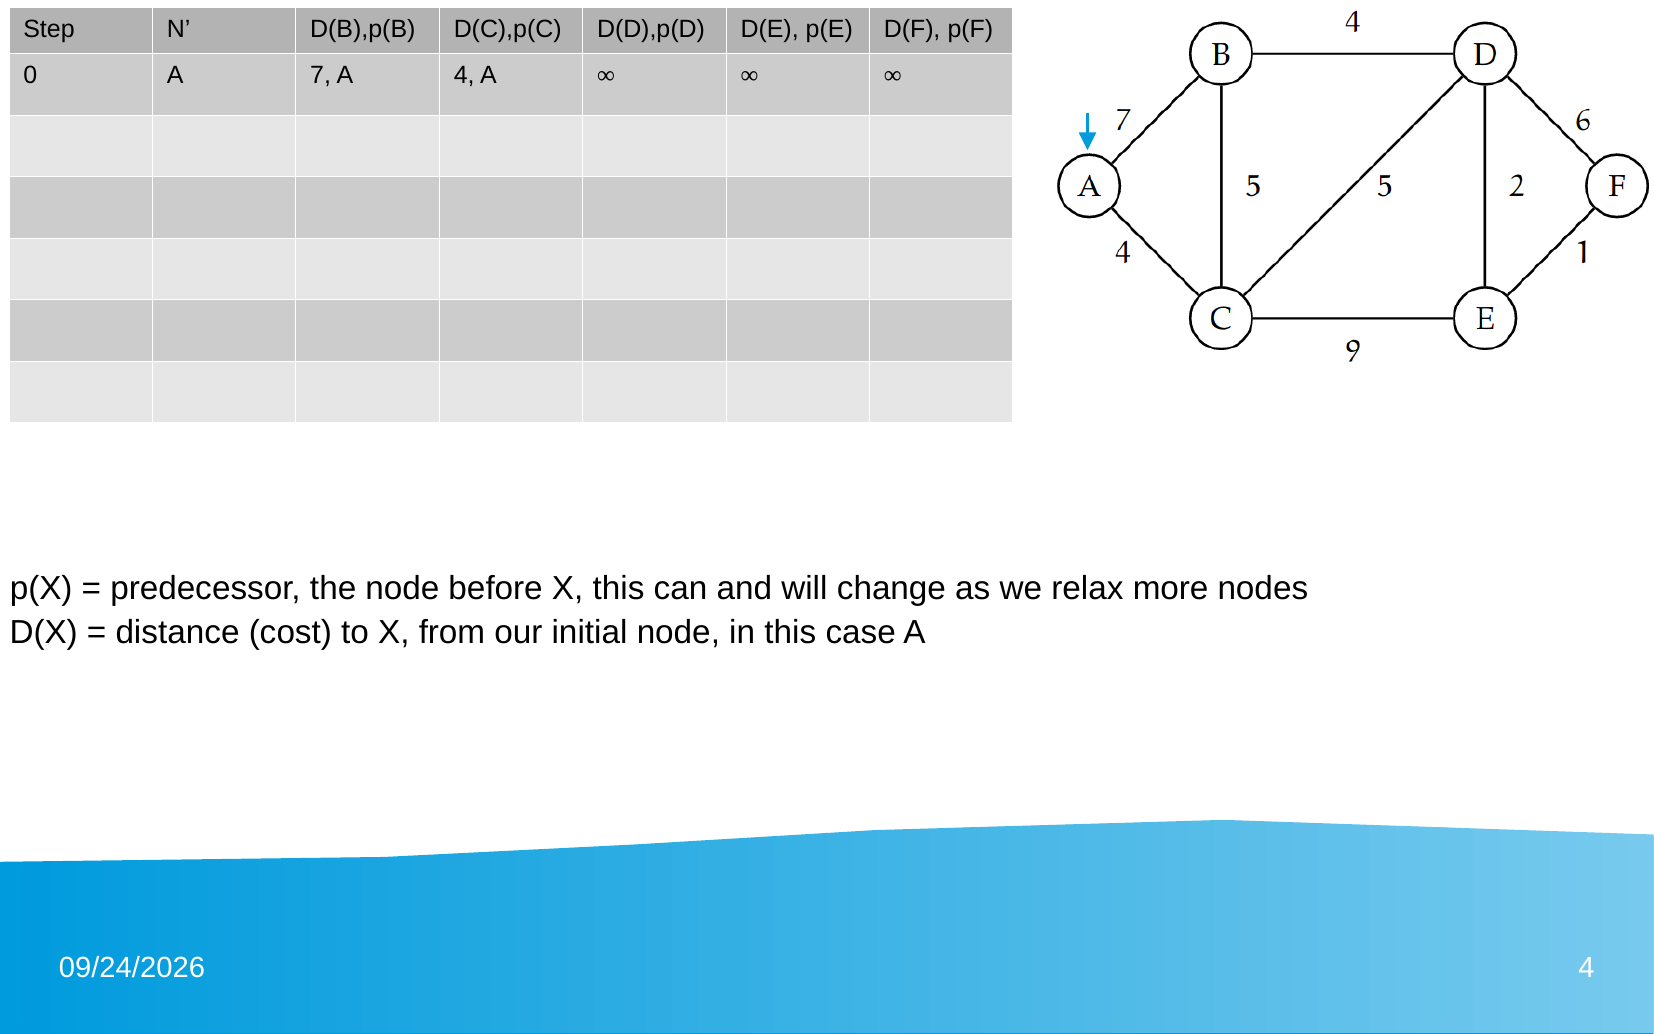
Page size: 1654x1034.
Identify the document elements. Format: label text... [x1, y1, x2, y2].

table_header D(C),p(C) [440, 8, 582, 53]
table_cell [870, 177, 1012, 238]
table_cell 4, A [440, 54, 582, 115]
table_cell [440, 239, 582, 299]
table_cell [727, 300, 869, 361]
table_cell 7, A [296, 54, 439, 115]
table_cell [153, 116, 295, 176]
table_cell [153, 362, 295, 422]
table_cell [153, 239, 295, 299]
table_cell [583, 177, 726, 238]
table_header Step [10, 8, 152, 53]
table_cell 0 [10, 54, 152, 115]
table_header D(F), p(F) [870, 8, 1012, 53]
table_cell ∞ [870, 54, 1012, 115]
table_cell [583, 362, 726, 422]
table_cell [727, 362, 869, 422]
table_cell [153, 177, 295, 238]
table_cell [727, 239, 869, 299]
table_cell [10, 116, 152, 176]
text_box D(X) = distance (cost) to X, from our initial node, in this case A [0, 615, 943, 659]
table_cell ∞ [583, 54, 726, 115]
table_cell [440, 116, 582, 176]
table_cell [10, 362, 152, 422]
table_cell [440, 362, 582, 422]
table_cell [583, 300, 726, 361]
table_cell [296, 362, 439, 422]
table_cell [870, 362, 1012, 422]
table_cell [10, 239, 152, 299]
table_header D(E), p(E) [727, 8, 869, 53]
table_cell [727, 116, 869, 176]
table_cell [583, 239, 726, 299]
table_cell [296, 300, 439, 361]
table_cell [10, 177, 152, 238]
table_cell [296, 239, 439, 299]
table_header N’ [153, 8, 295, 53]
table_cell ∞ [727, 54, 869, 115]
table_header D(D),p(D) [583, 8, 726, 53]
table_cell [296, 177, 439, 238]
table_cell [727, 177, 869, 238]
text_box p(X) = predecessor, the node before X, this can and will change as we relax more nodes [0, 562, 1326, 615]
table_cell [870, 239, 1012, 299]
table_cell [153, 300, 295, 361]
table_cell [870, 116, 1012, 176]
picture [1050, 0, 1654, 376]
table_cell [296, 116, 439, 176]
table_cell [440, 300, 582, 361]
table_cell [440, 177, 582, 238]
table_cell [583, 116, 726, 176]
table_header D(B),p(B) [296, 8, 439, 53]
table_cell A [153, 54, 295, 115]
table_cell [10, 300, 152, 361]
table_cell [870, 300, 1012, 361]
